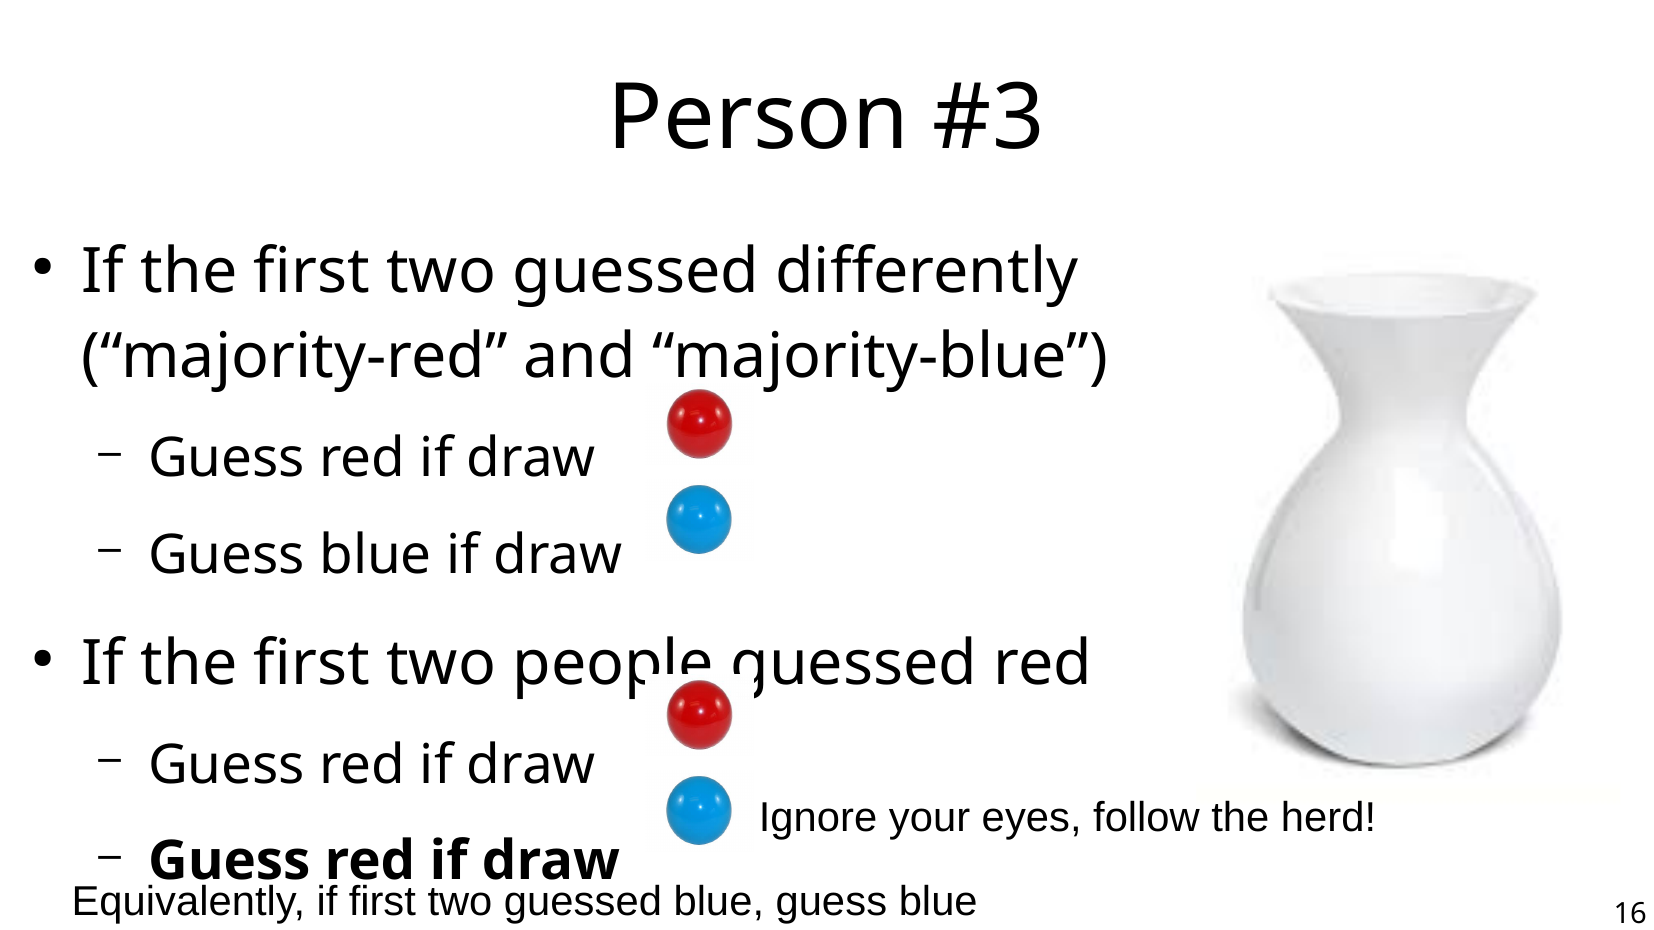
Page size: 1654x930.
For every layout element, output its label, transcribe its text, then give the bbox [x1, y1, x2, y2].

list If the first two guessed differently (“majority-red” and “majority-blue”) Guess red if draw Guess blue if draw If the first two people guessed red Guess red if draw Guess red if draw [15, 225, 1197, 901]
picture [1196, 240, 1621, 805]
title Person #3 [82, 1, 1571, 225]
text_box Ignore your eyes, follow the herd! [744, 785, 1465, 872]
picture [645, 674, 754, 756]
picture [645, 770, 754, 852]
text_box Equivalently, if first two guessed blue, guess blue [56, 870, 1377, 930]
picture [645, 383, 754, 466]
picture [645, 479, 754, 561]
